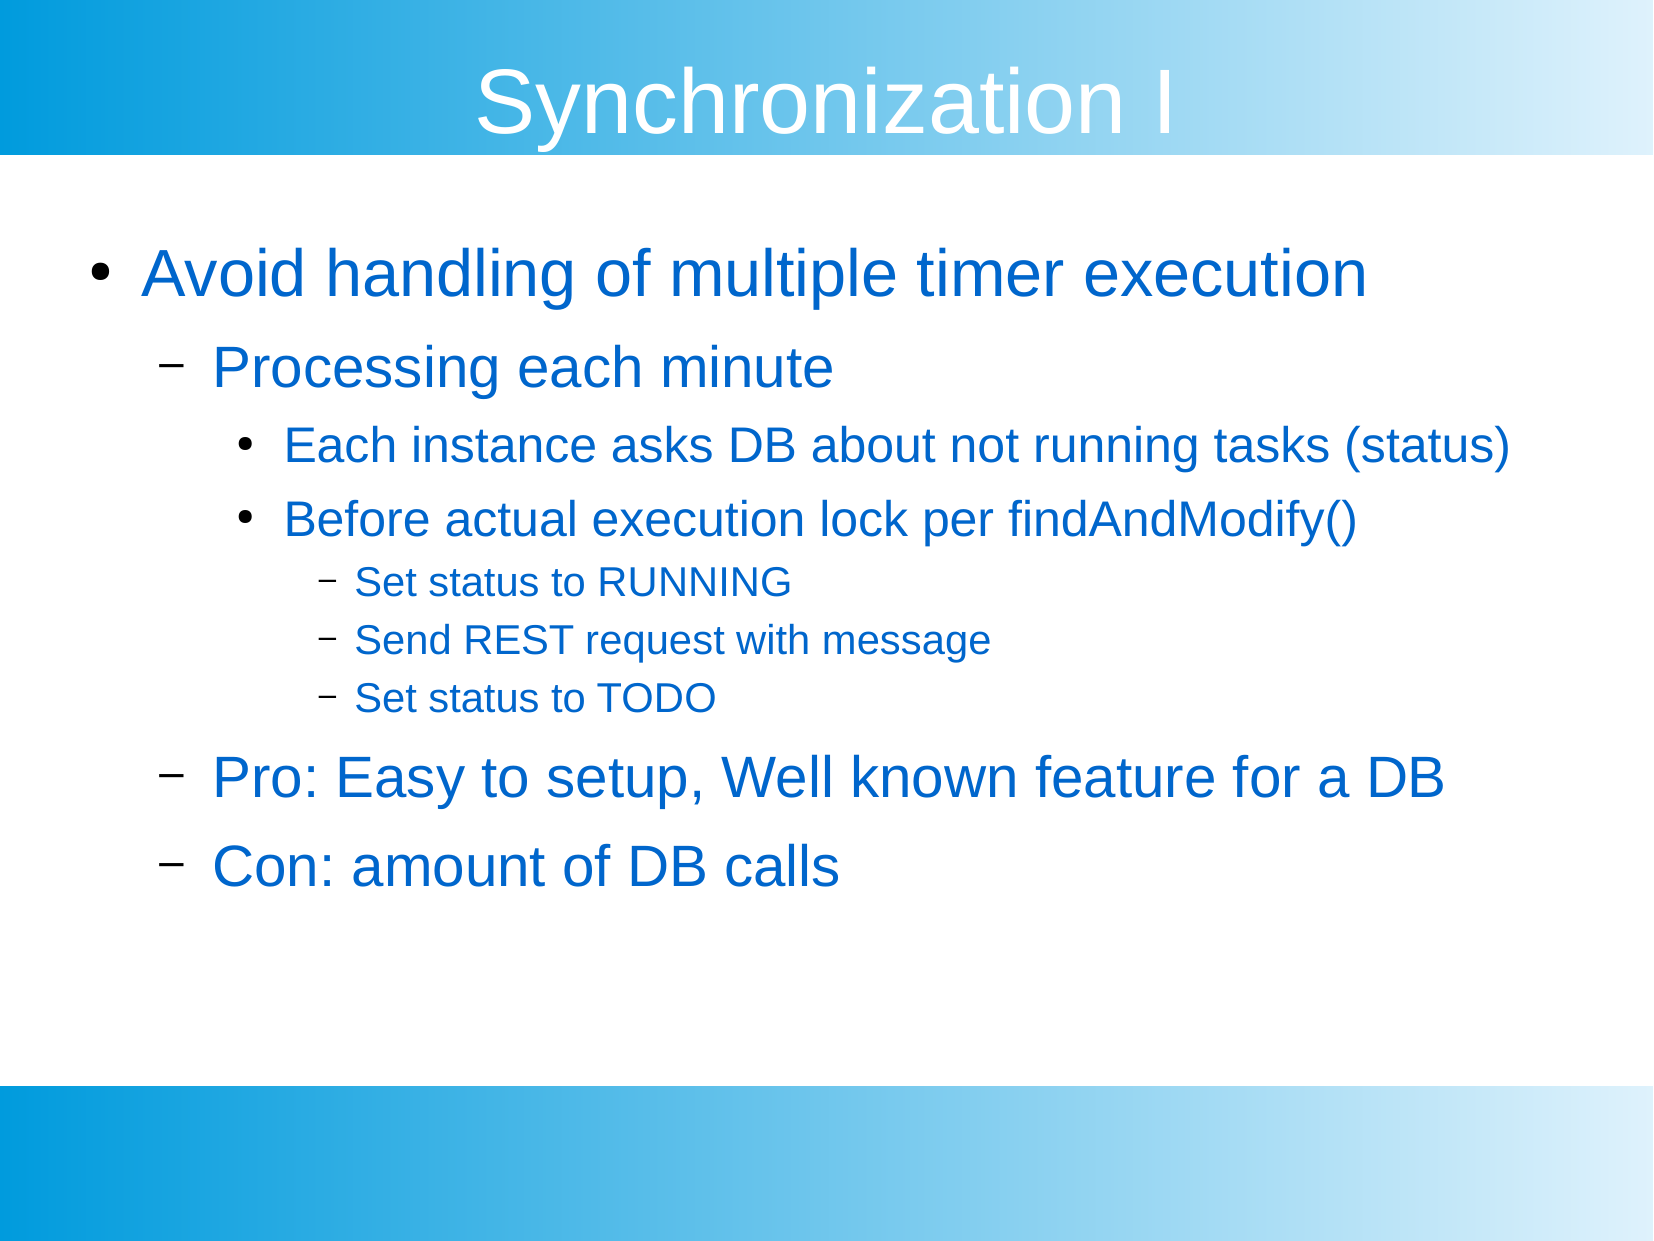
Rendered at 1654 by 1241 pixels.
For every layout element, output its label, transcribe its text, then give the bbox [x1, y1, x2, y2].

list Avoid handling of multiple timer execution Processing each minute Each instance asks DB about not running tasks (status) Before actual execution lock per findAndModify() Set status to RUNNING Send REST request with message Set status to TODO Pro: Easy to setup, Well known feature for a DB Con: amount of DB calls [70, 236, 1559, 1075]
title Synchronization I [82, 0, 1571, 205]
